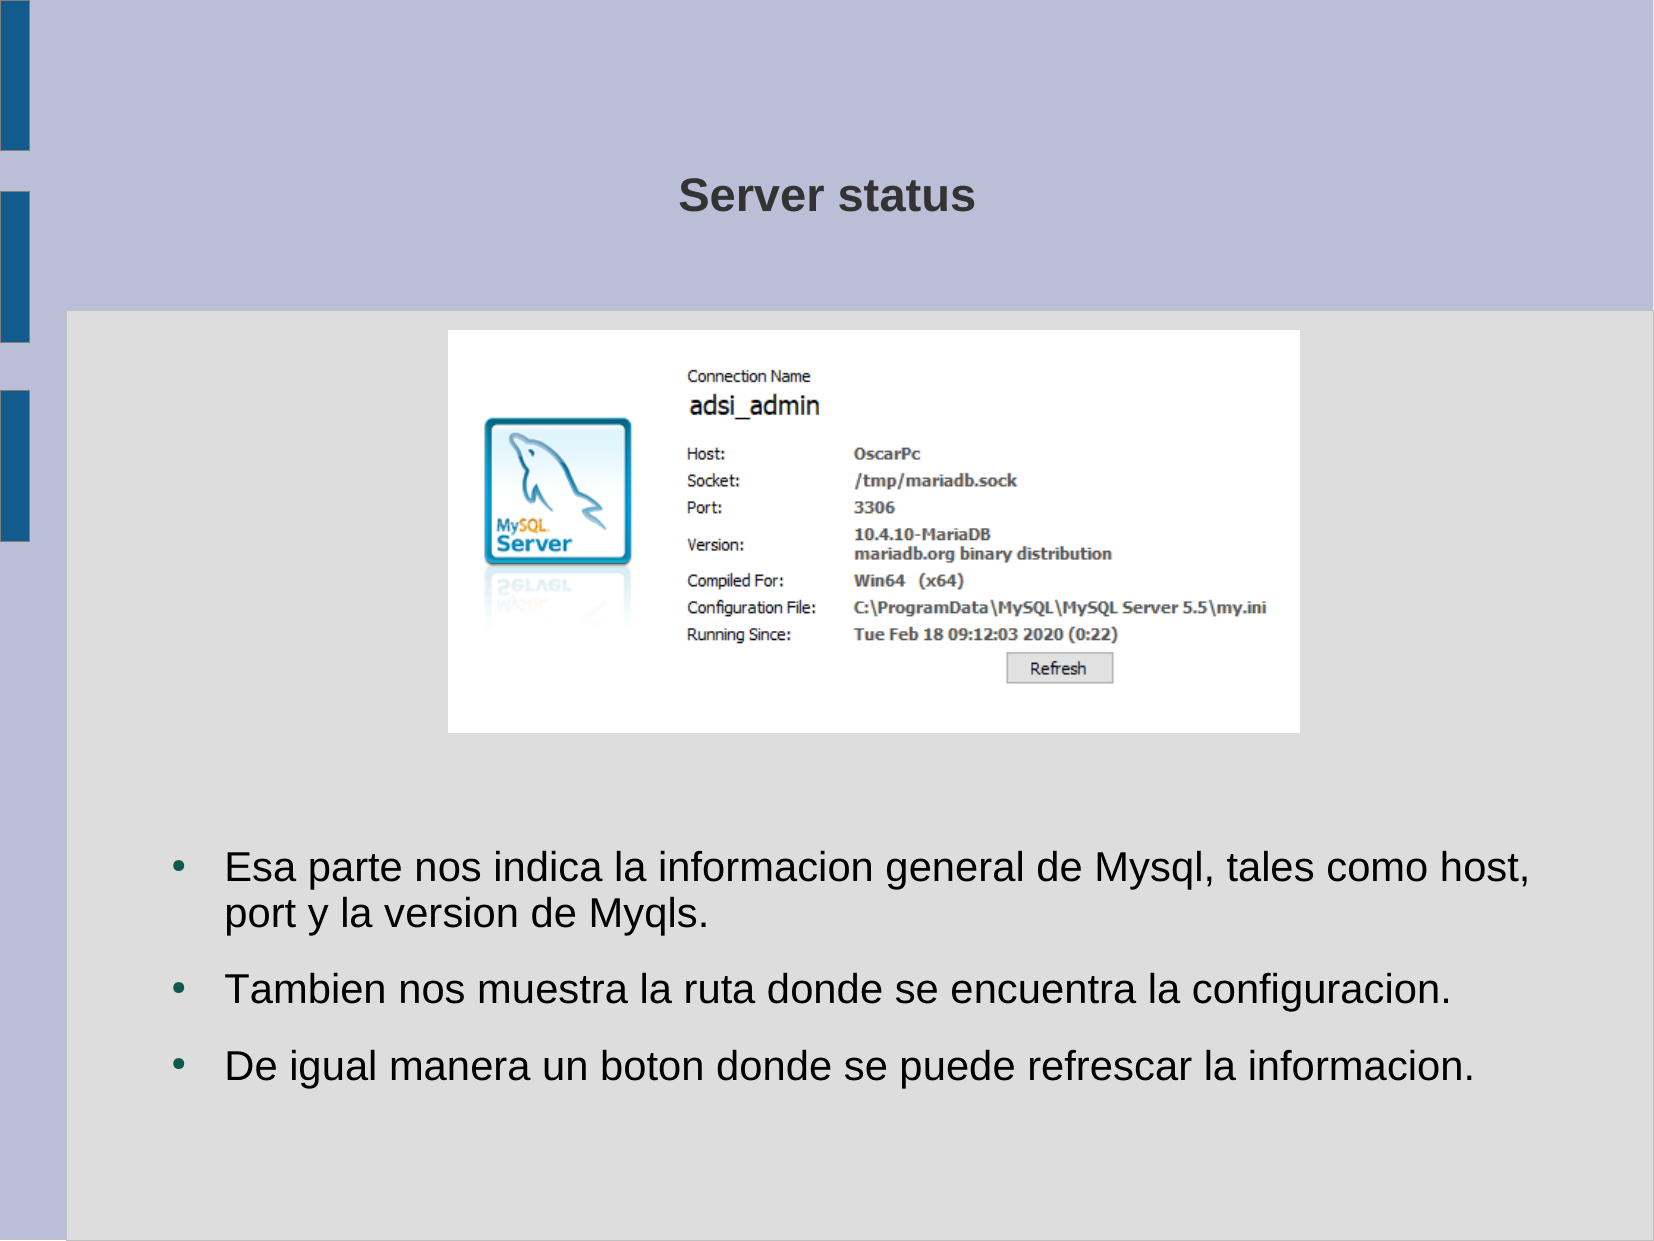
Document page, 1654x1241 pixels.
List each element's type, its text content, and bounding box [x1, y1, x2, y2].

title Server status [121, 91, 1534, 299]
list Esa parte nos indica la informacion general de Mysql, tales como host, port y la version de Myqls. Tambien nos muestra la ruta donde se encuentra la configuracion. De igual manera un boton donde se puede refrescar la informacion. [153, 767, 1595, 1158]
picture [448, 330, 1300, 733]
